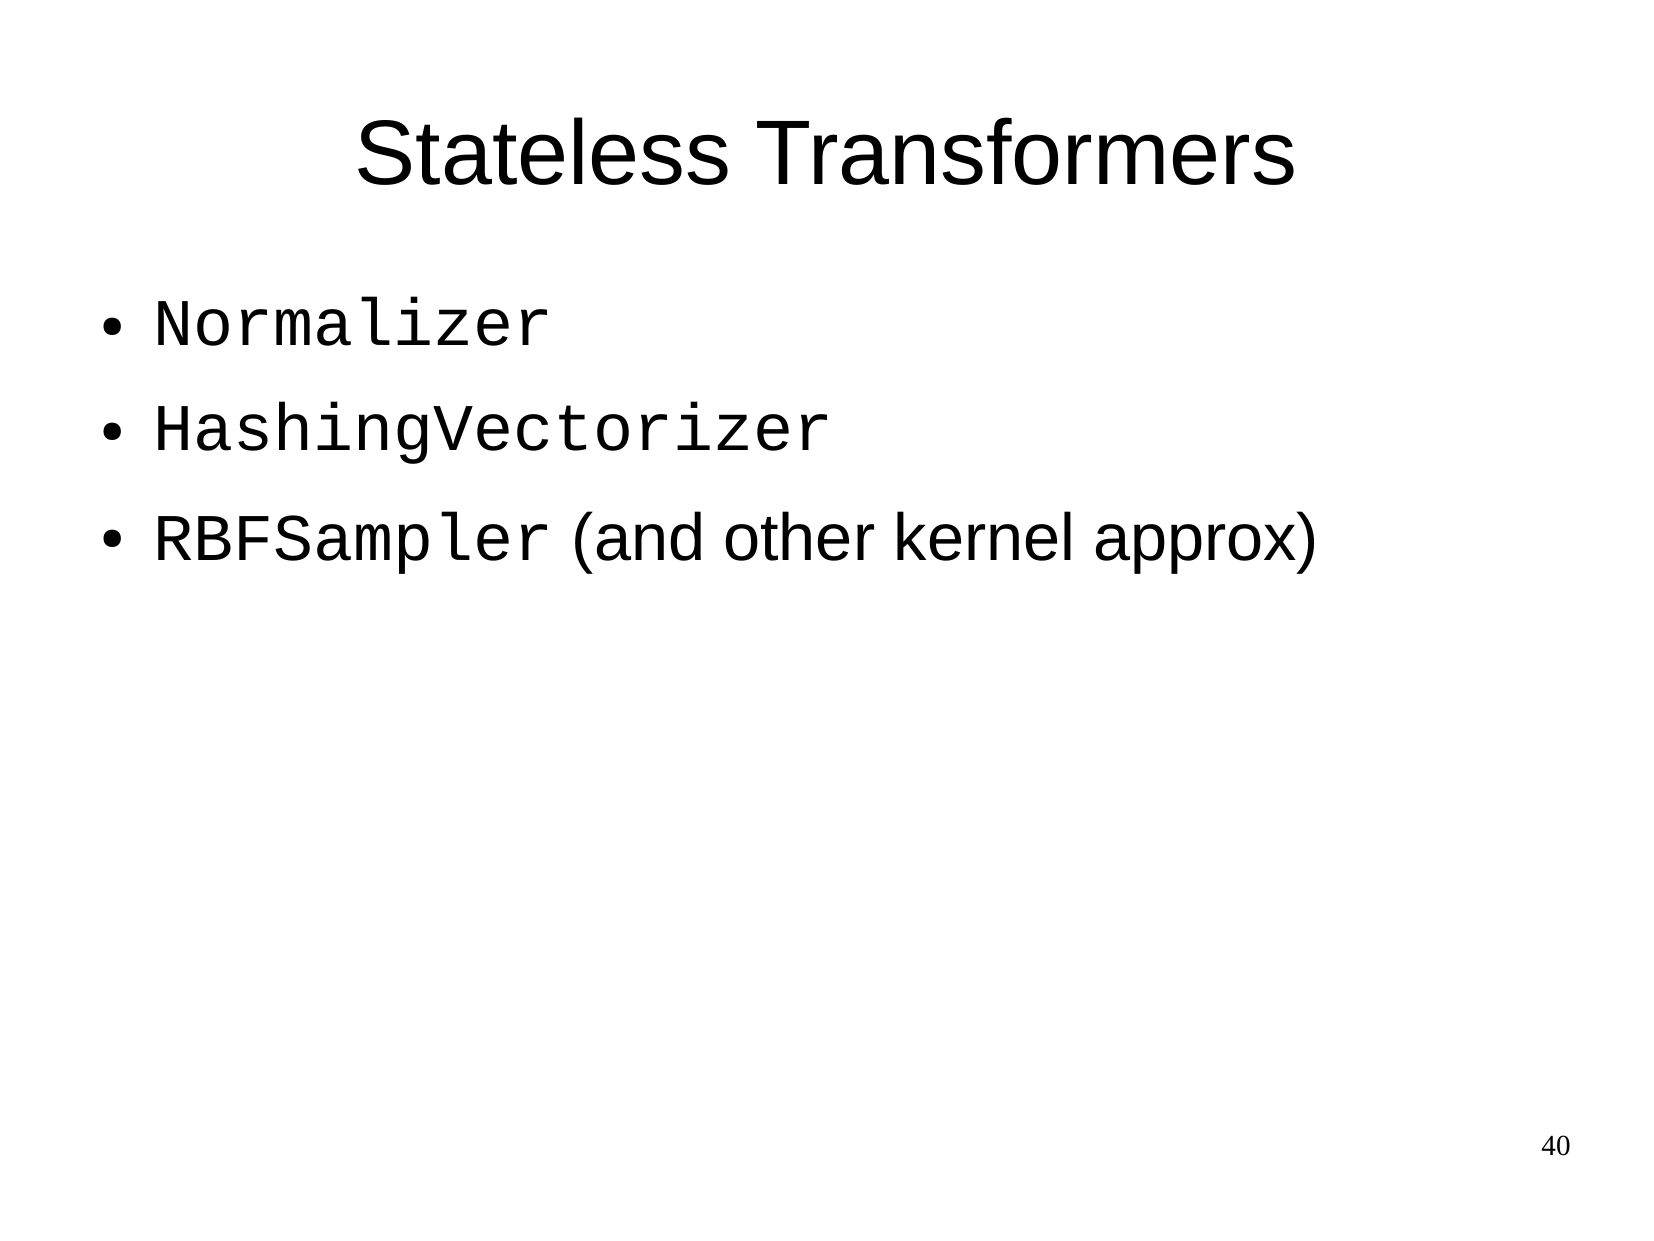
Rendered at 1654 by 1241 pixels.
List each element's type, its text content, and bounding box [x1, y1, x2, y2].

title Stateless Transformers [82, 49, 1571, 257]
list Normalizer HashingVectorizer RBFSampler (and other kernel approx) [82, 290, 1571, 1010]
